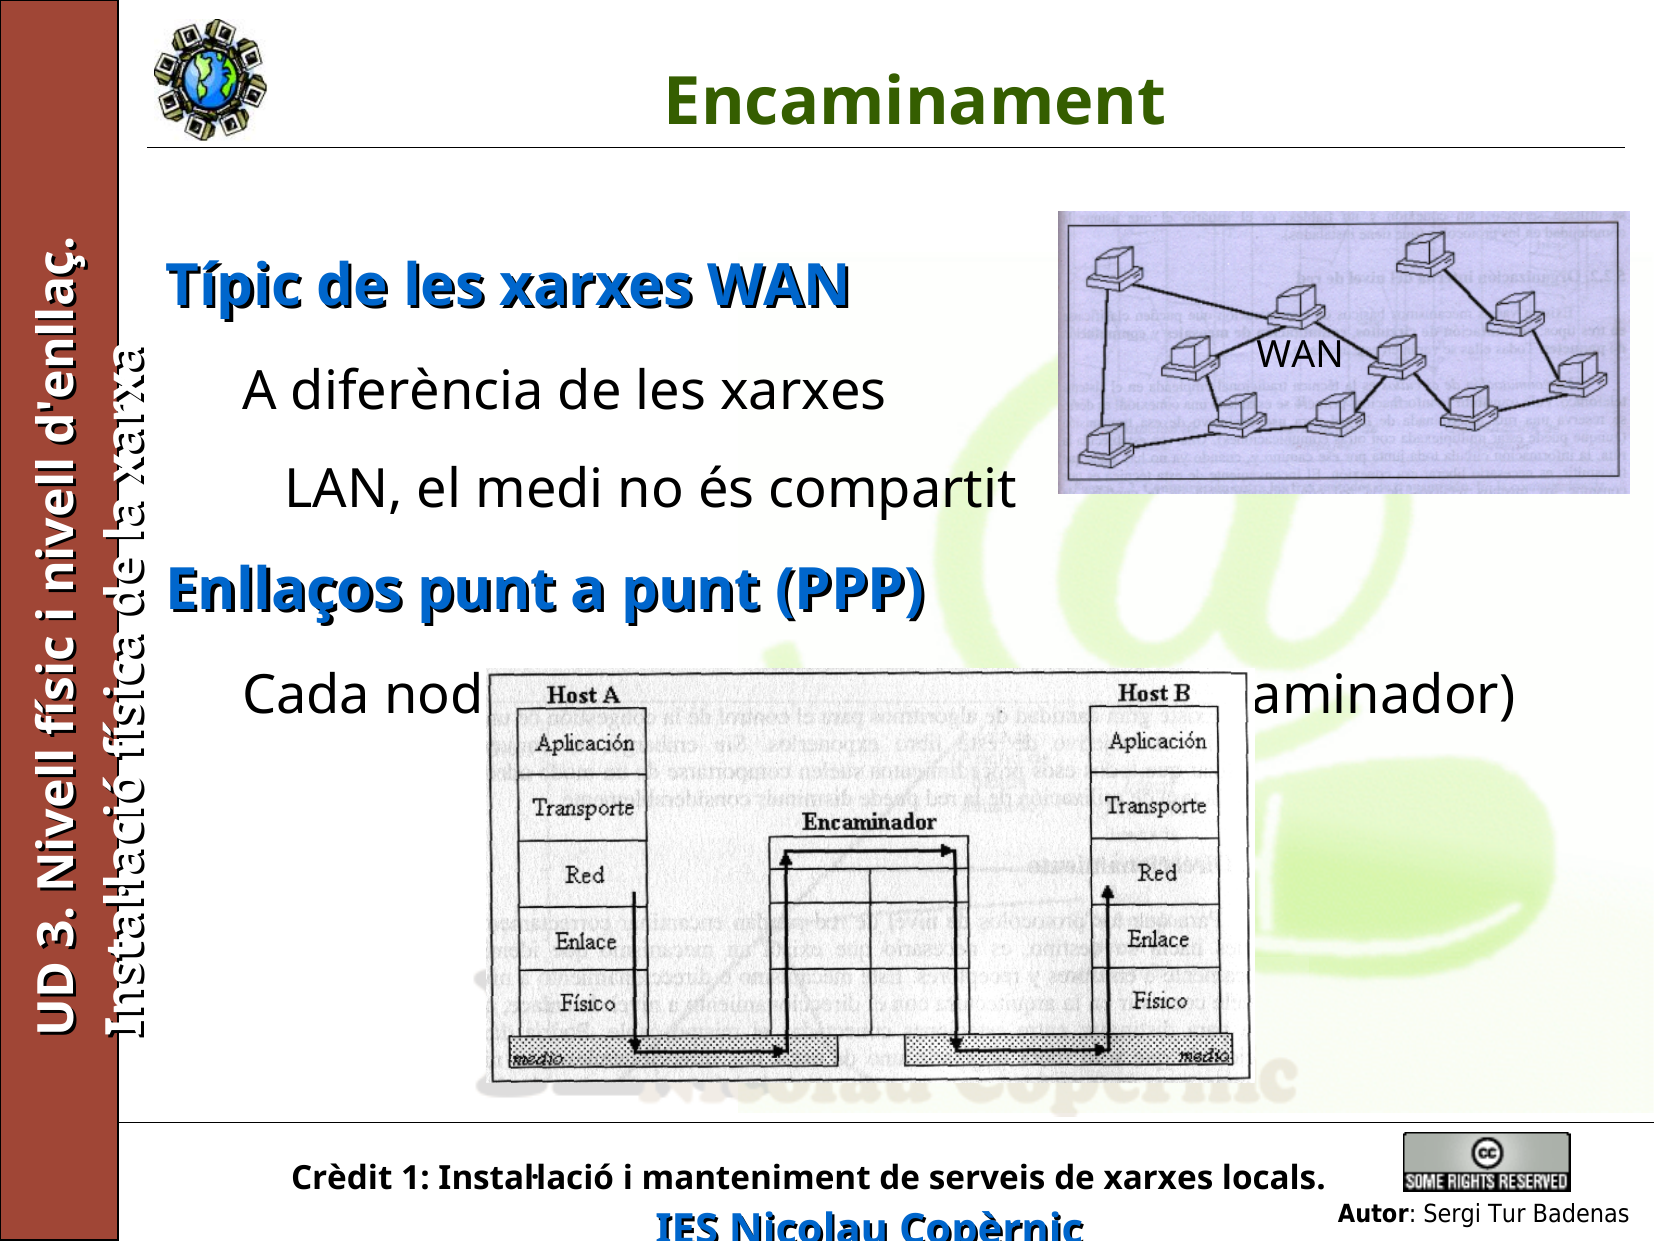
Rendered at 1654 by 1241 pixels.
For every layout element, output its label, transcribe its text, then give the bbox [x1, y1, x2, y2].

list Típic de les xarxes WAN A diferència de les xarxes LAN, el medi no és compartit Enllaços punt a punt (PPP) Cada node de la xarxa és un router (encaminador) [147, 242, 1636, 1093]
picture [466, 252, 1654, 1117]
picture [1403, 1132, 1571, 1192]
picture [154, 19, 268, 142]
picture [486, 668, 1255, 1083]
picture [1058, 211, 1630, 494]
title Encaminament [171, 49, 1654, 148]
